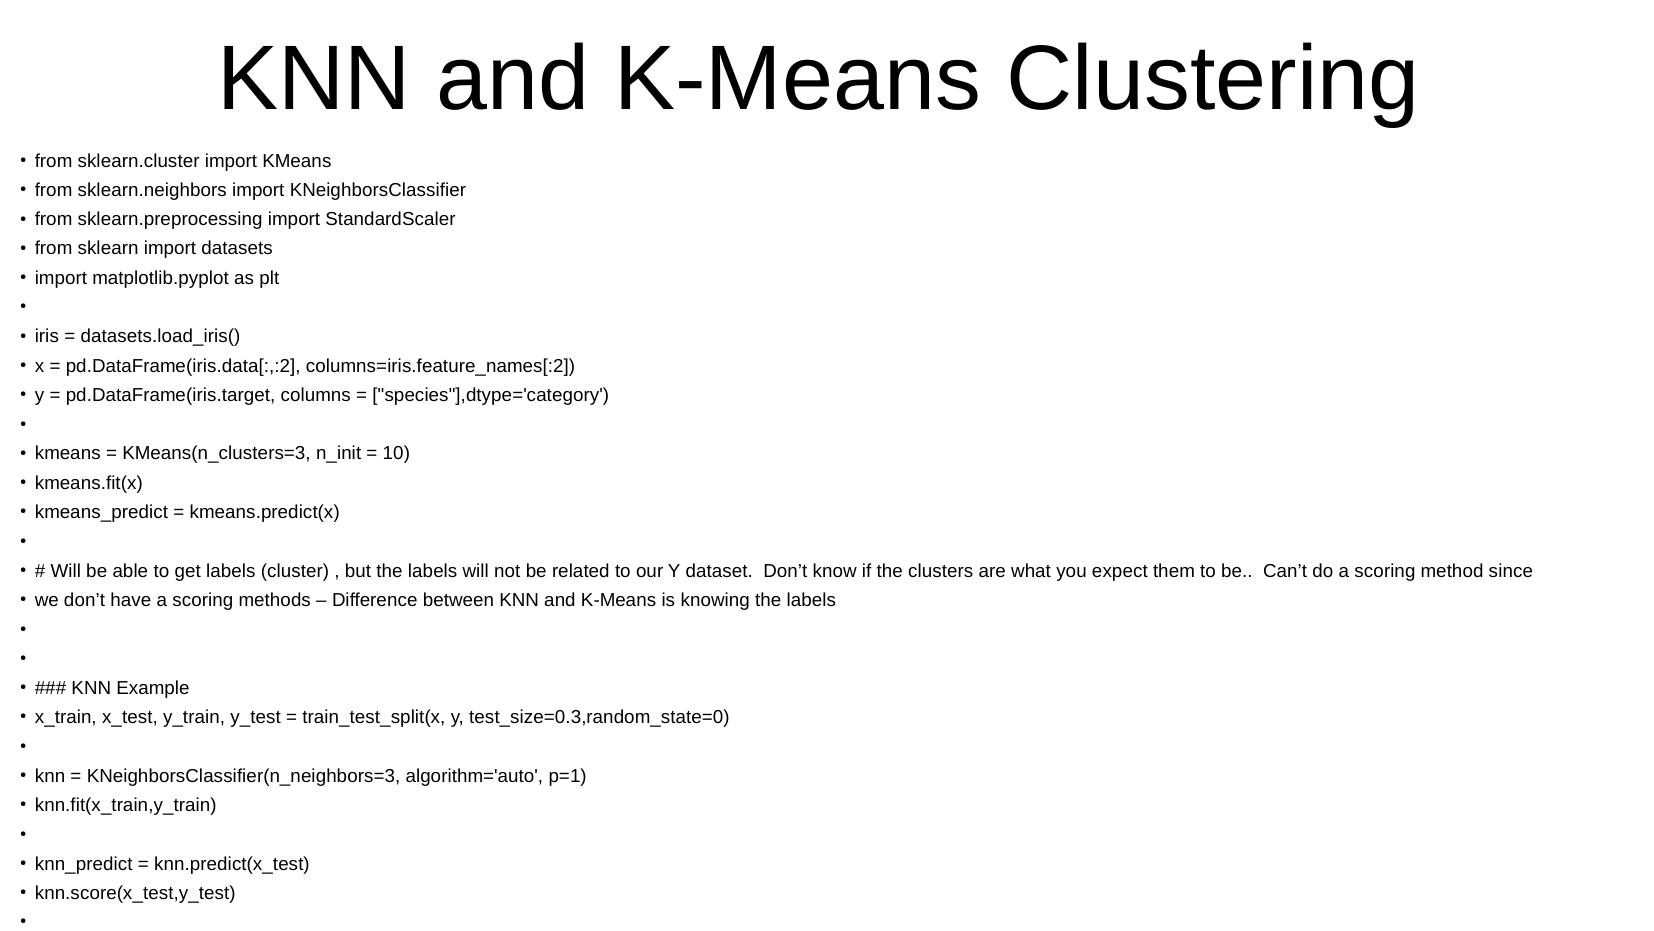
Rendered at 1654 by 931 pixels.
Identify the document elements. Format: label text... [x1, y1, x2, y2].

title KNN and K-Means Clustering [75, 0, 1564, 150]
list from sklearn.cluster import KMeans from sklearn.neighbors import KNeighborsClassifier from sklearn.preprocessing import StandardScaler from sklearn import datasets import matplotlib.pyplot as plt iris = datasets.load_iris() x = pd.DataFrame(iris.data[:,:2], columns=iris.feature_names[:2]) y = pd.DataFrame(iris.target, columns = ["species"],dtype='category') kmeans = KMeans(n_clusters=3, n_init = 10) kmeans.fit(x) kmeans_predict = kmeans.predict(x) # Will be able to get labels (cluster) , but the labels will not be related to our Y dataset. Don’t know if the clusters are what you expect them to be.. Can’t do a scoring method since we don’t have a scoring methods – Difference between KNN and K-Means is knowing the labels ### KNN Example x_train, x_test, y_train, y_test = train_test_split(x, y, test_size=0.3,random_state=0) knn = KNeighborsClassifier(n_neighbors=3, algorithm='auto', p=1) knn.fit(x_train,y_train) knn_predict = knn.predict(x_test) knn.score(x_test,y_test) [15, 150, 1571, 916]
